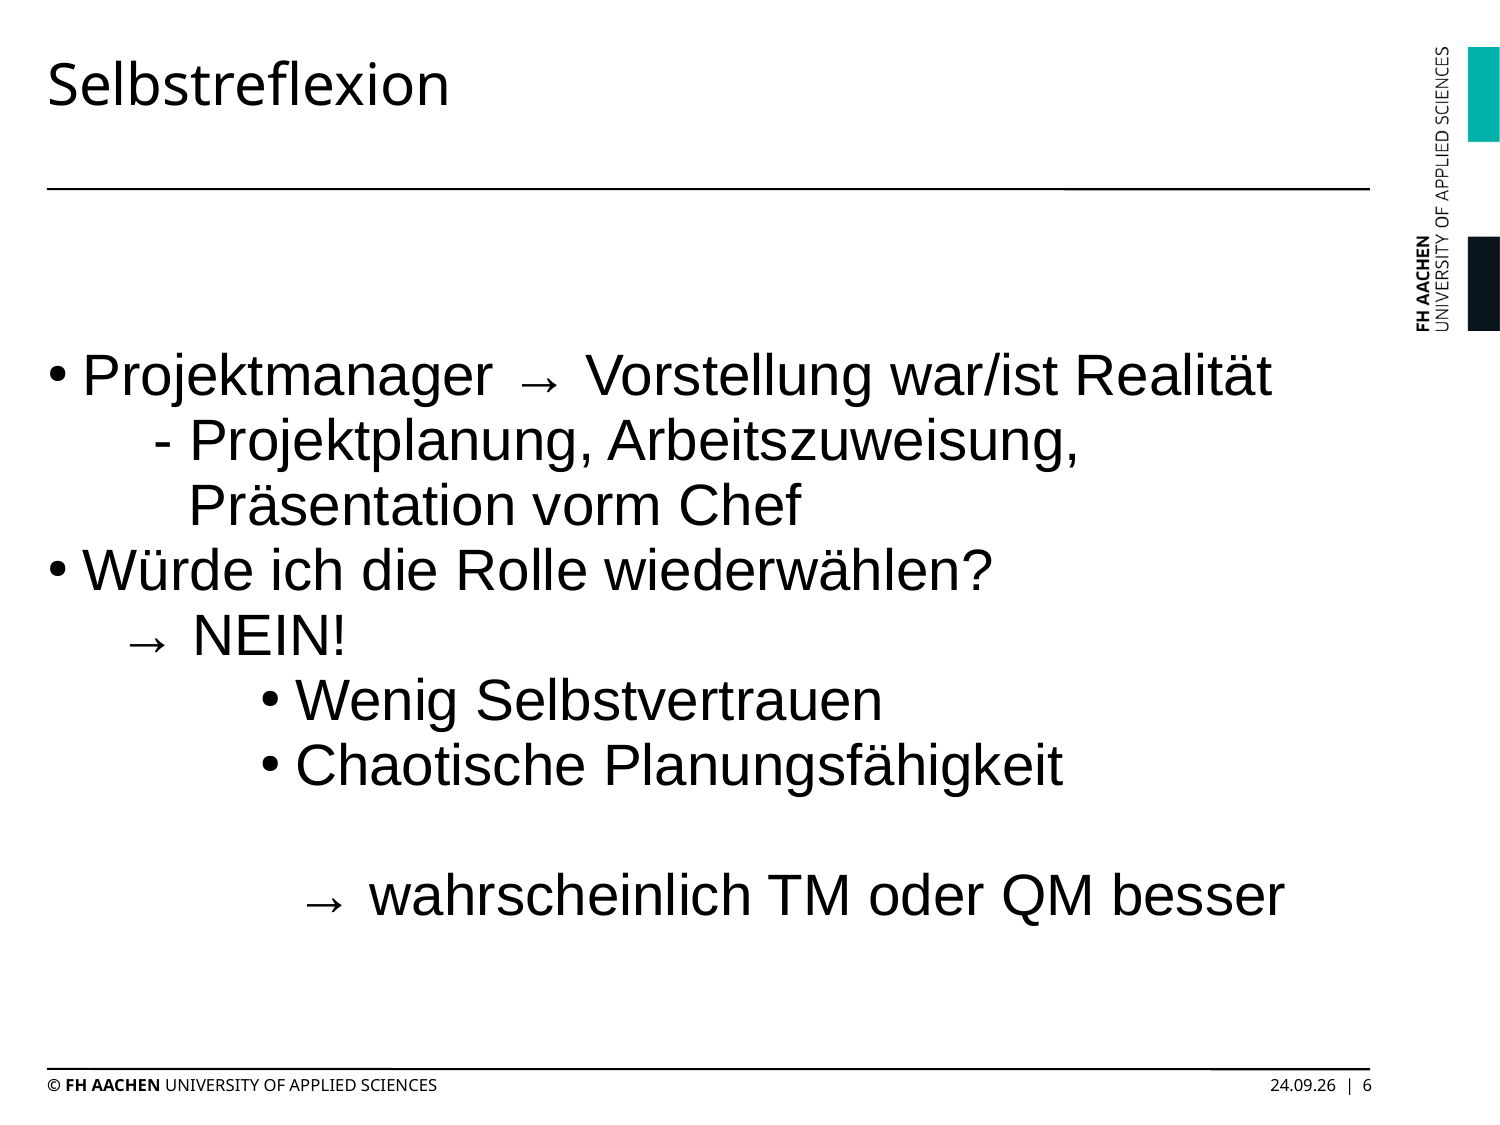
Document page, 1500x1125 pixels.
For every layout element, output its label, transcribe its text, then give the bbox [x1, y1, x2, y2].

picture [1404, 47, 1500, 331]
title Selbstreflexion [47, 47, 1371, 166]
subtitle Projektmanager → Vorstellung war/ist Realität - Projektplanung, Arbeitszuweisung, Präsentation vorm Chef Würde ich die Rolle wiederwählen? → NEIN! Wenig Selbstvertrauen Chaotische Planungsfähigkeit → wahrscheinlich TM oder QM besser [47, 342, 1371, 1040]
